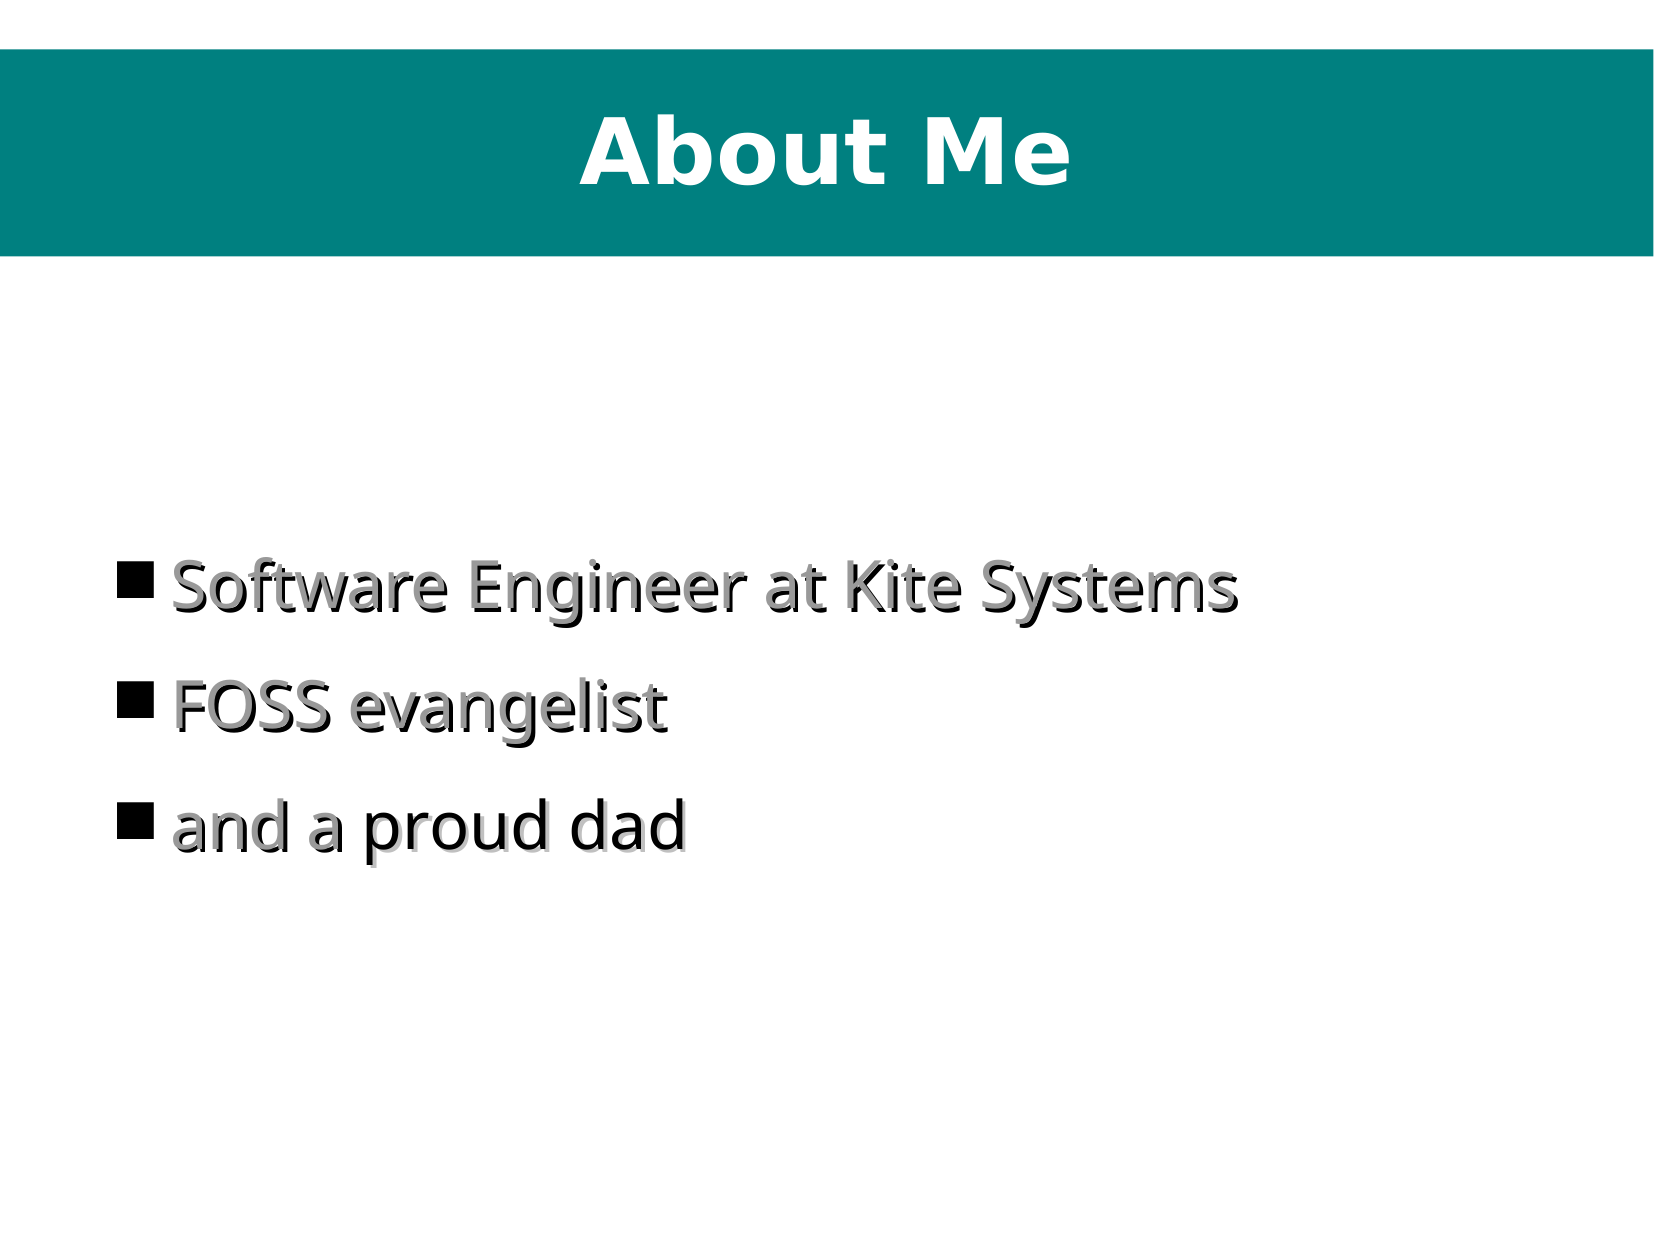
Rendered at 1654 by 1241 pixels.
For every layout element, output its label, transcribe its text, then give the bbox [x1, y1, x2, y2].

list Software Engineer at Kite Systems FOSS evangelist and a proud dad [99, 537, 1555, 883]
title About Me [0, 49, 1654, 257]
